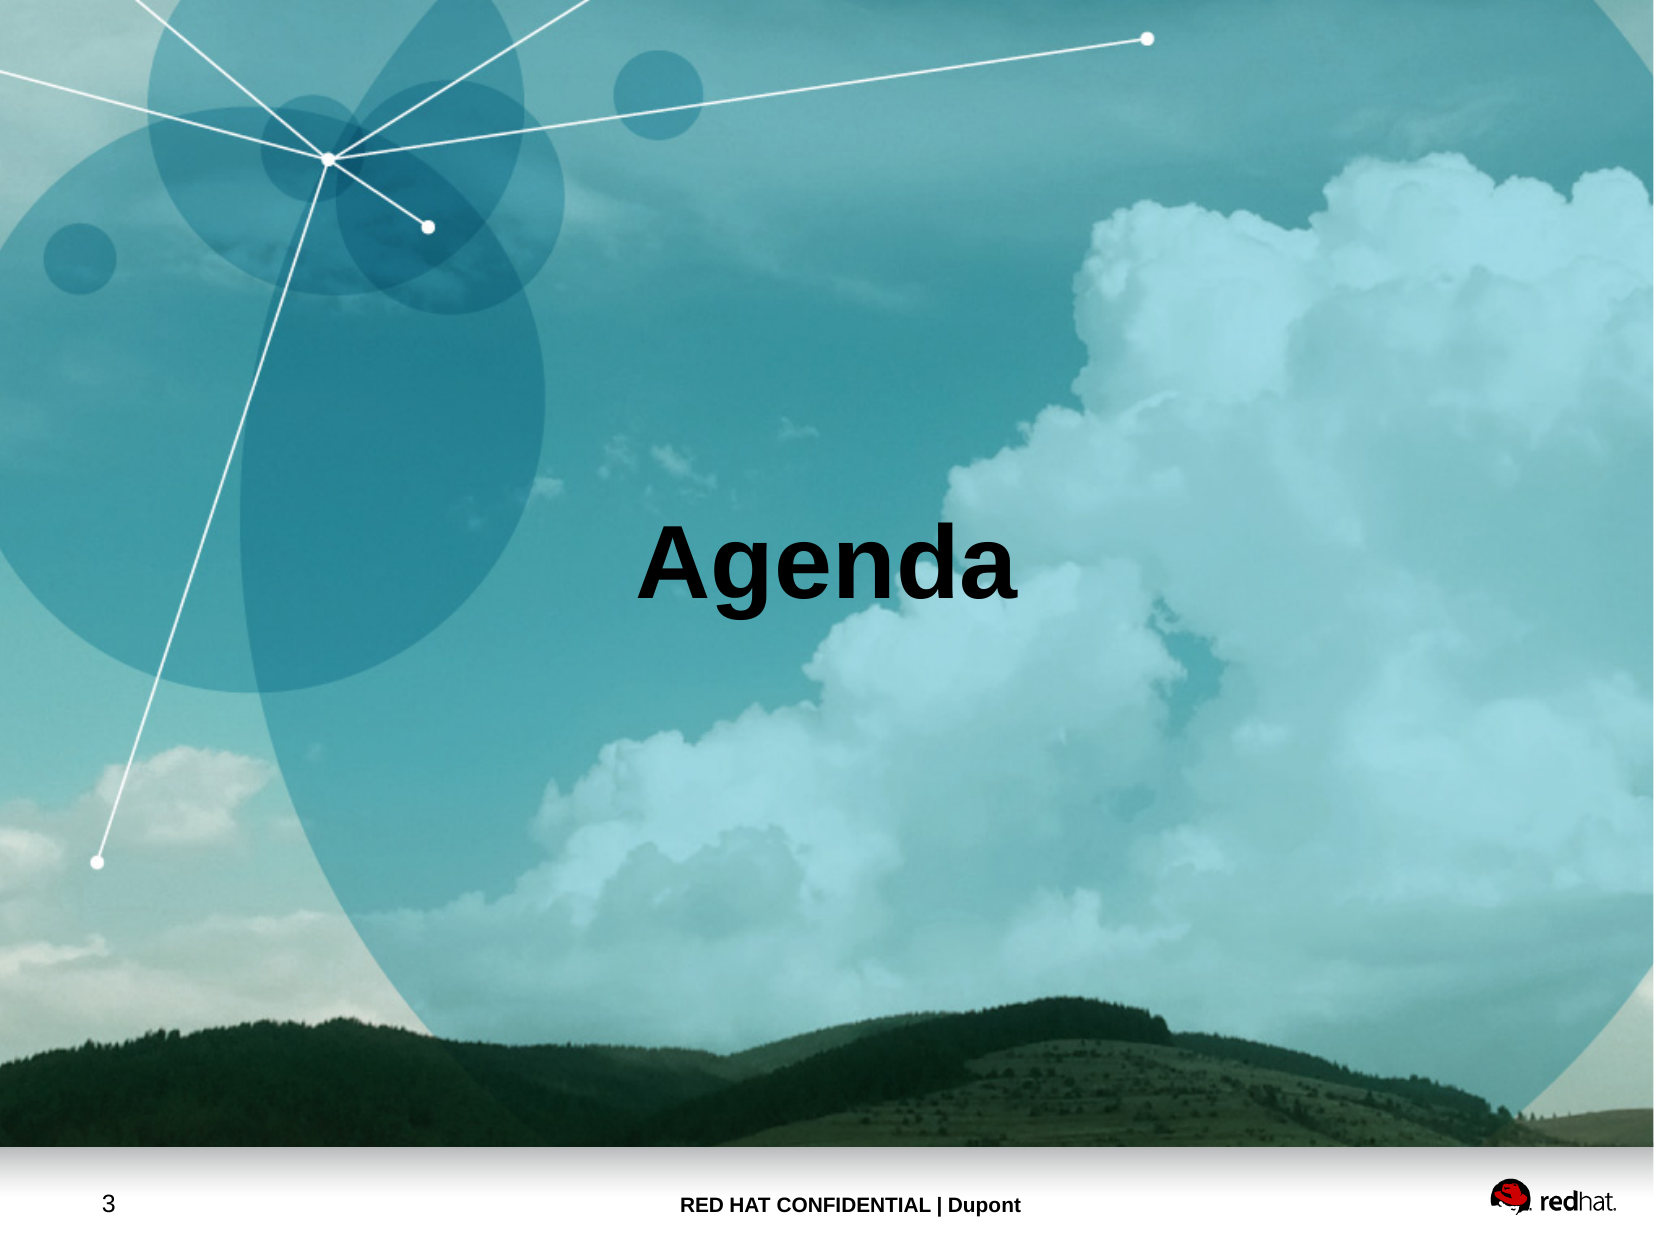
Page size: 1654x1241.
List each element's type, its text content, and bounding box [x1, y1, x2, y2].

picture [0, 0, 1654, 1241]
text_box Agenda [82, 262, 1571, 862]
